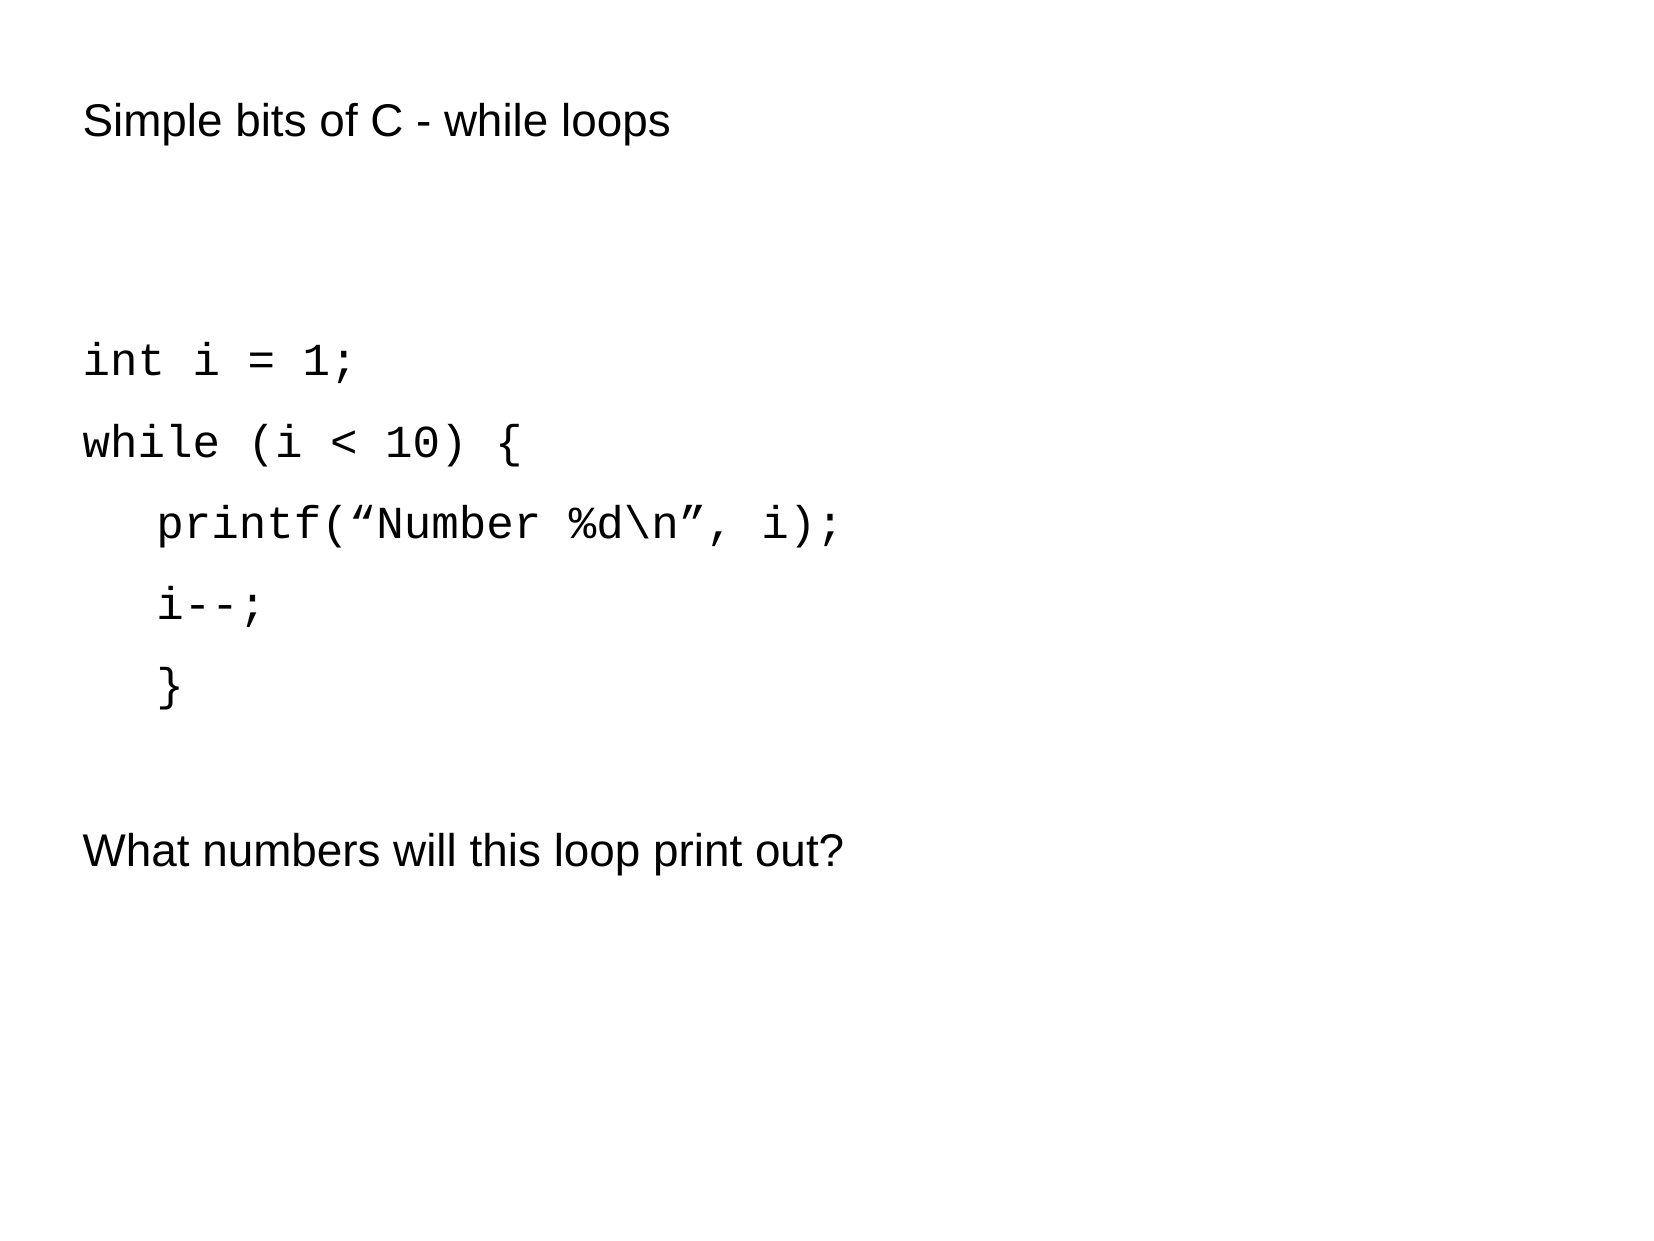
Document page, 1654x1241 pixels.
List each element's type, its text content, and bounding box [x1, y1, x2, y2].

list Simple bits of C - while loops int i = 1; while (i < 10) { printf(“Number %d\n”, i); i--; } What numbers will this loop print out? [82, 94, 1571, 1170]
